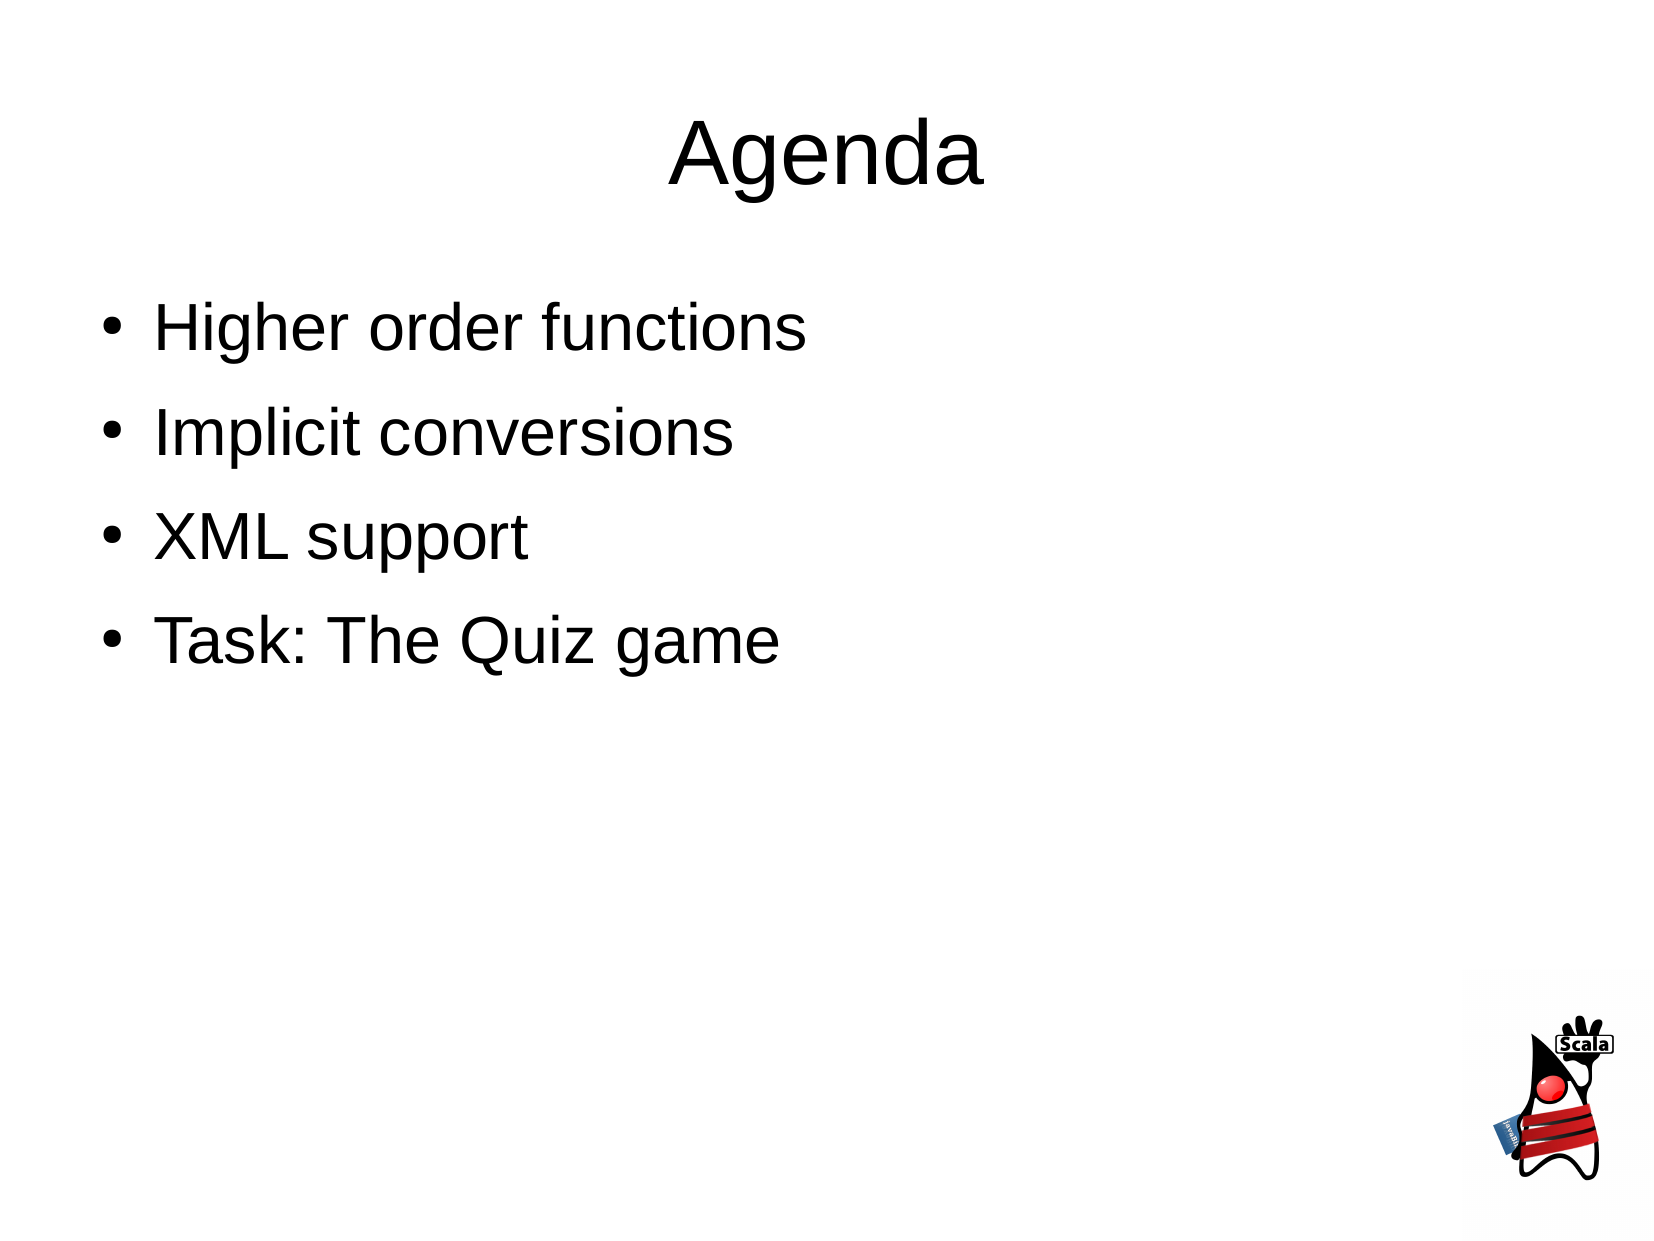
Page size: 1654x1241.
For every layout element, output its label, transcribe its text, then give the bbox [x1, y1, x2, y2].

picture [1462, 969, 1654, 1241]
list Higher order functions Implicit conversions XML support Task: The Quiz game [82, 290, 1571, 1109]
title Agenda [82, 49, 1571, 257]
